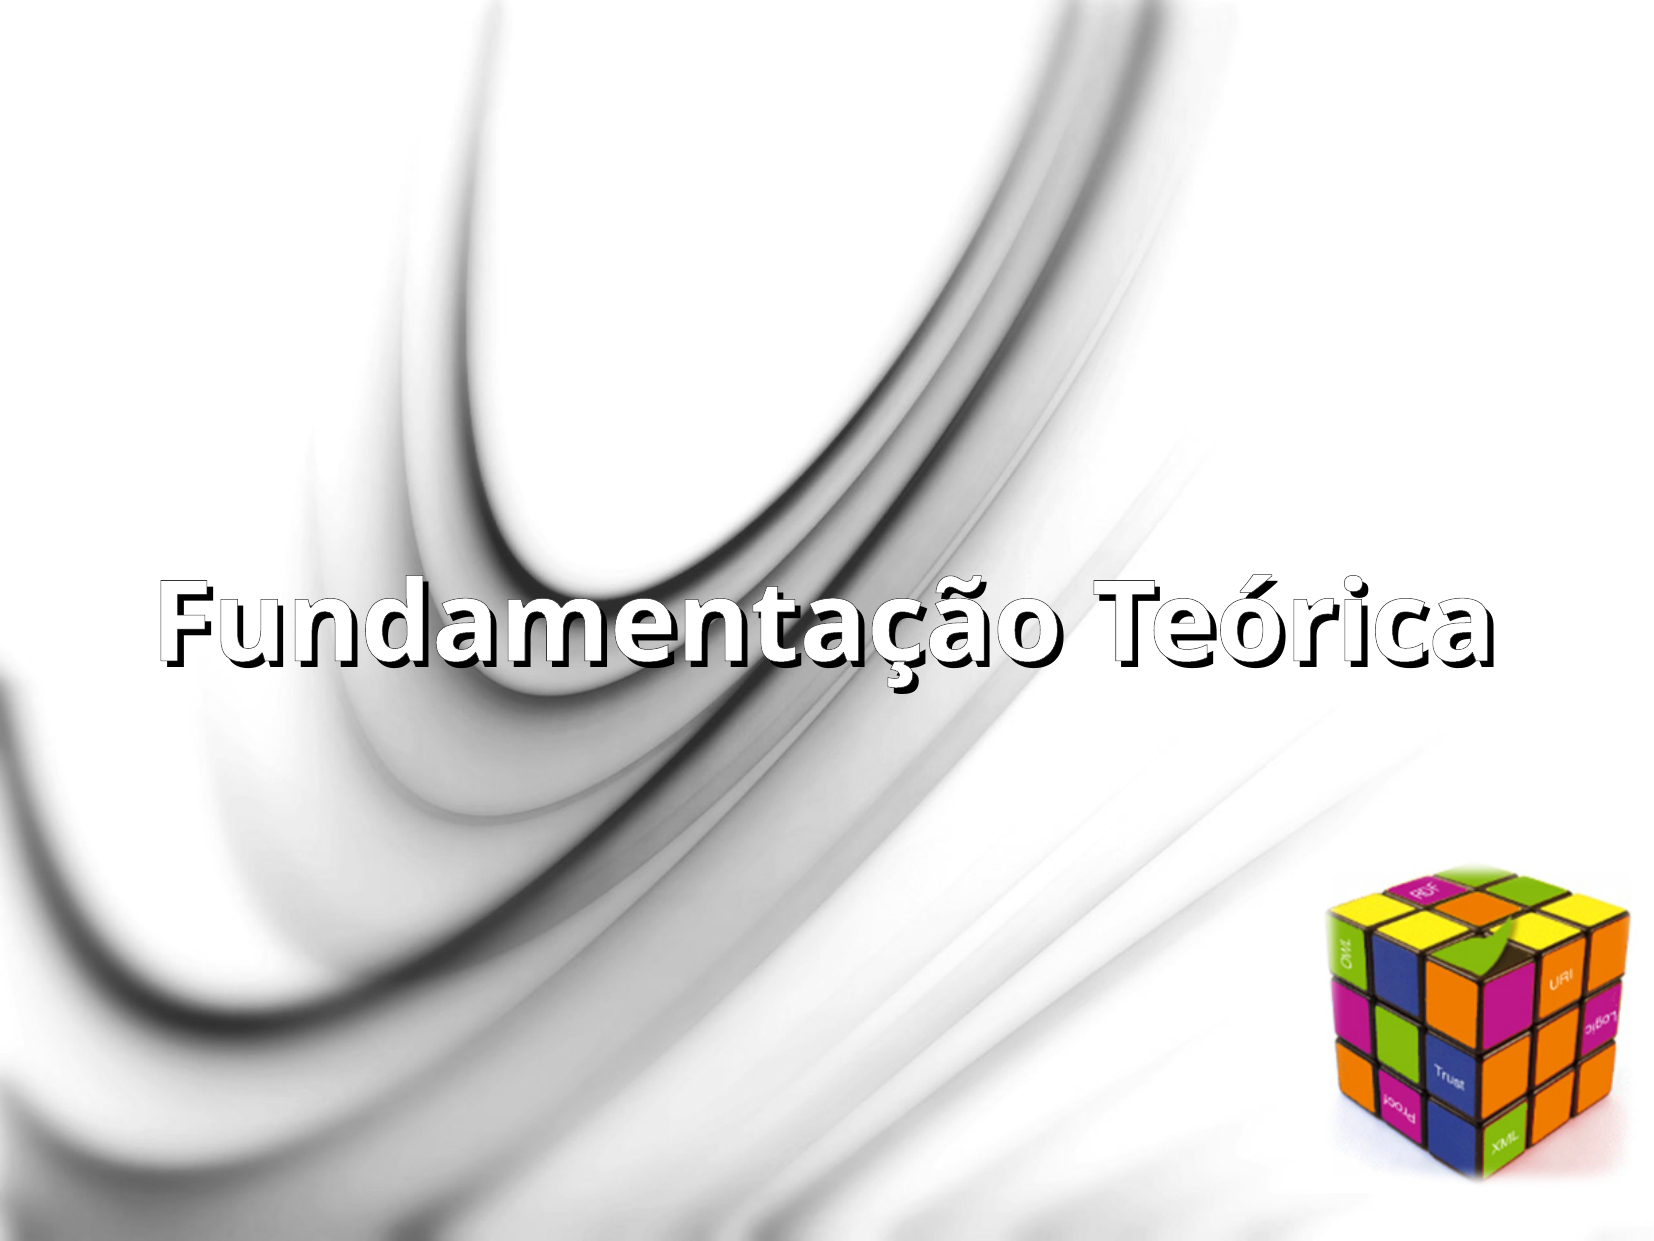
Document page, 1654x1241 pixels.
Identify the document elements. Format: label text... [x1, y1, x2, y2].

list Fundamentação Teórica [82, 6, 1565, 1096]
picture [0, 0, 1654, 1241]
